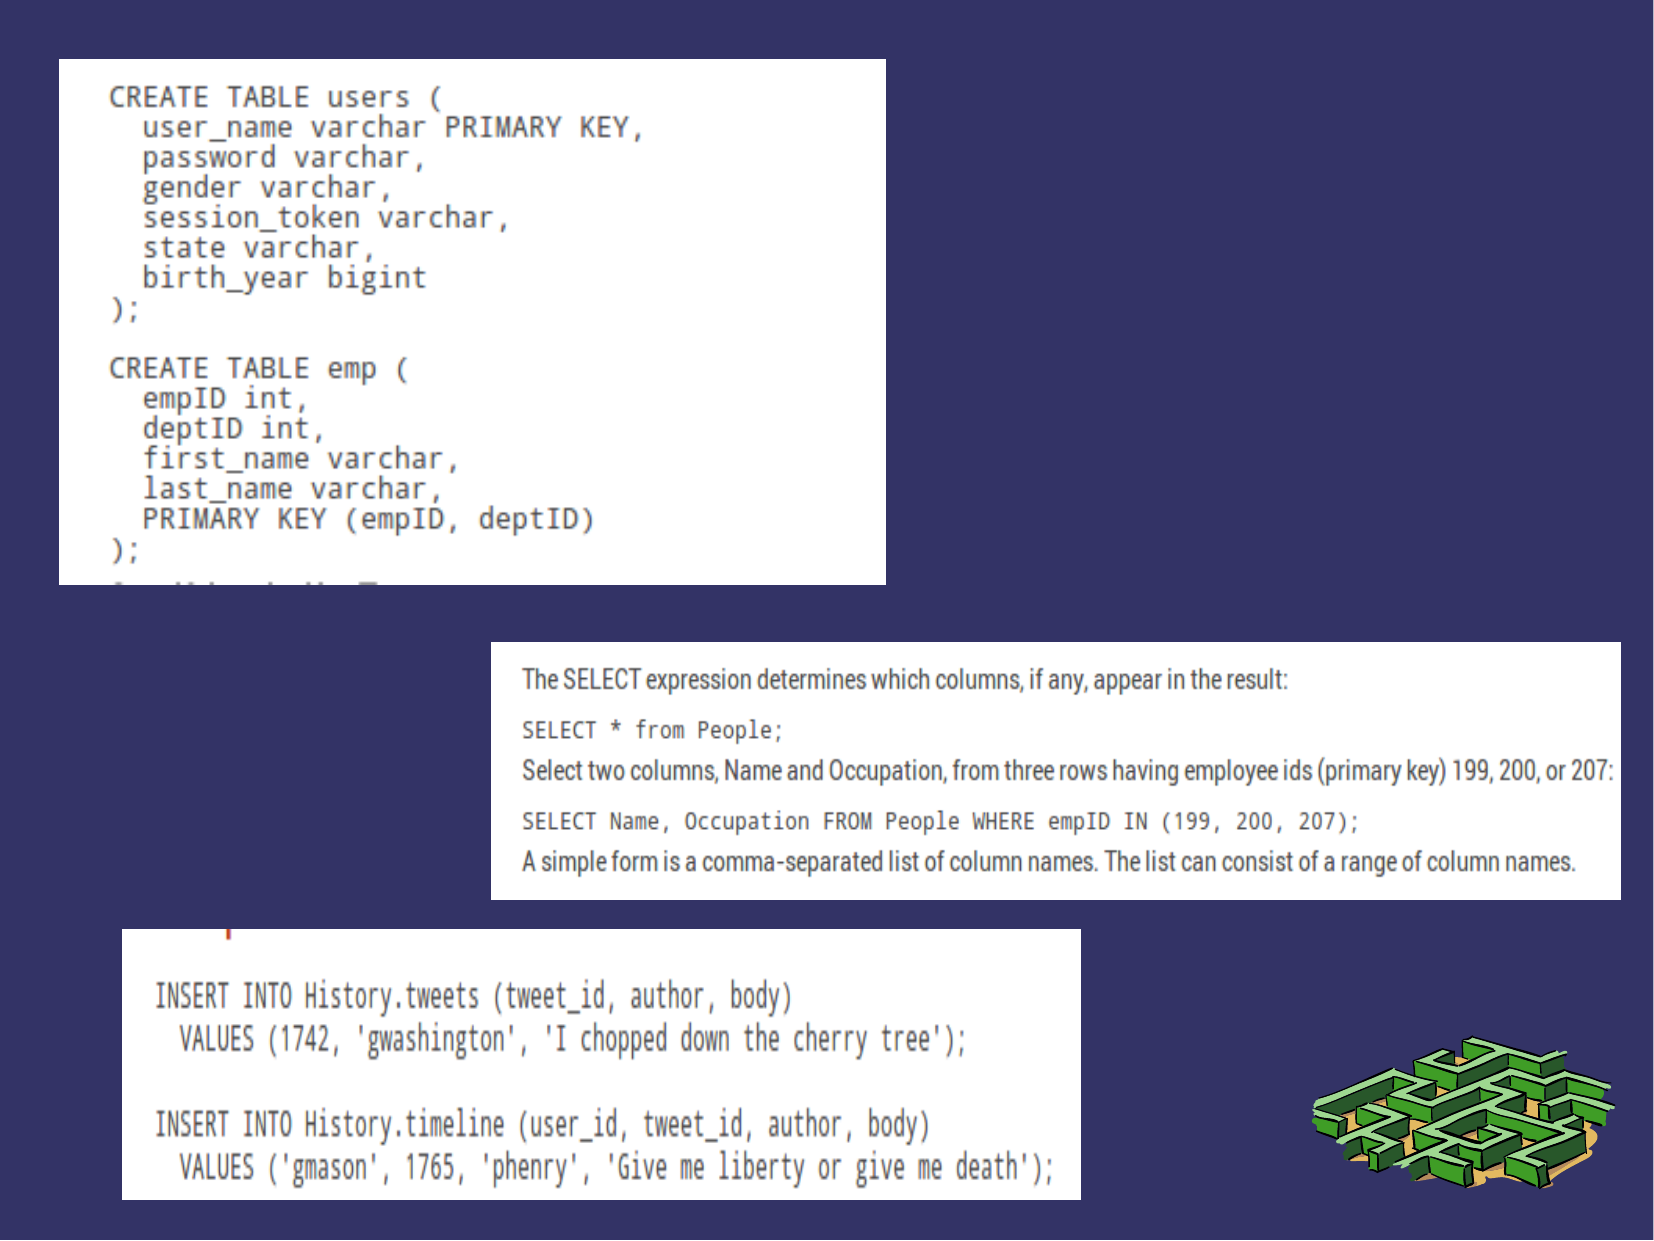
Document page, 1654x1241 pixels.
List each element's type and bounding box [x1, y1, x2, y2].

picture [59, 59, 886, 586]
picture [491, 642, 1621, 901]
picture [122, 929, 1081, 1201]
